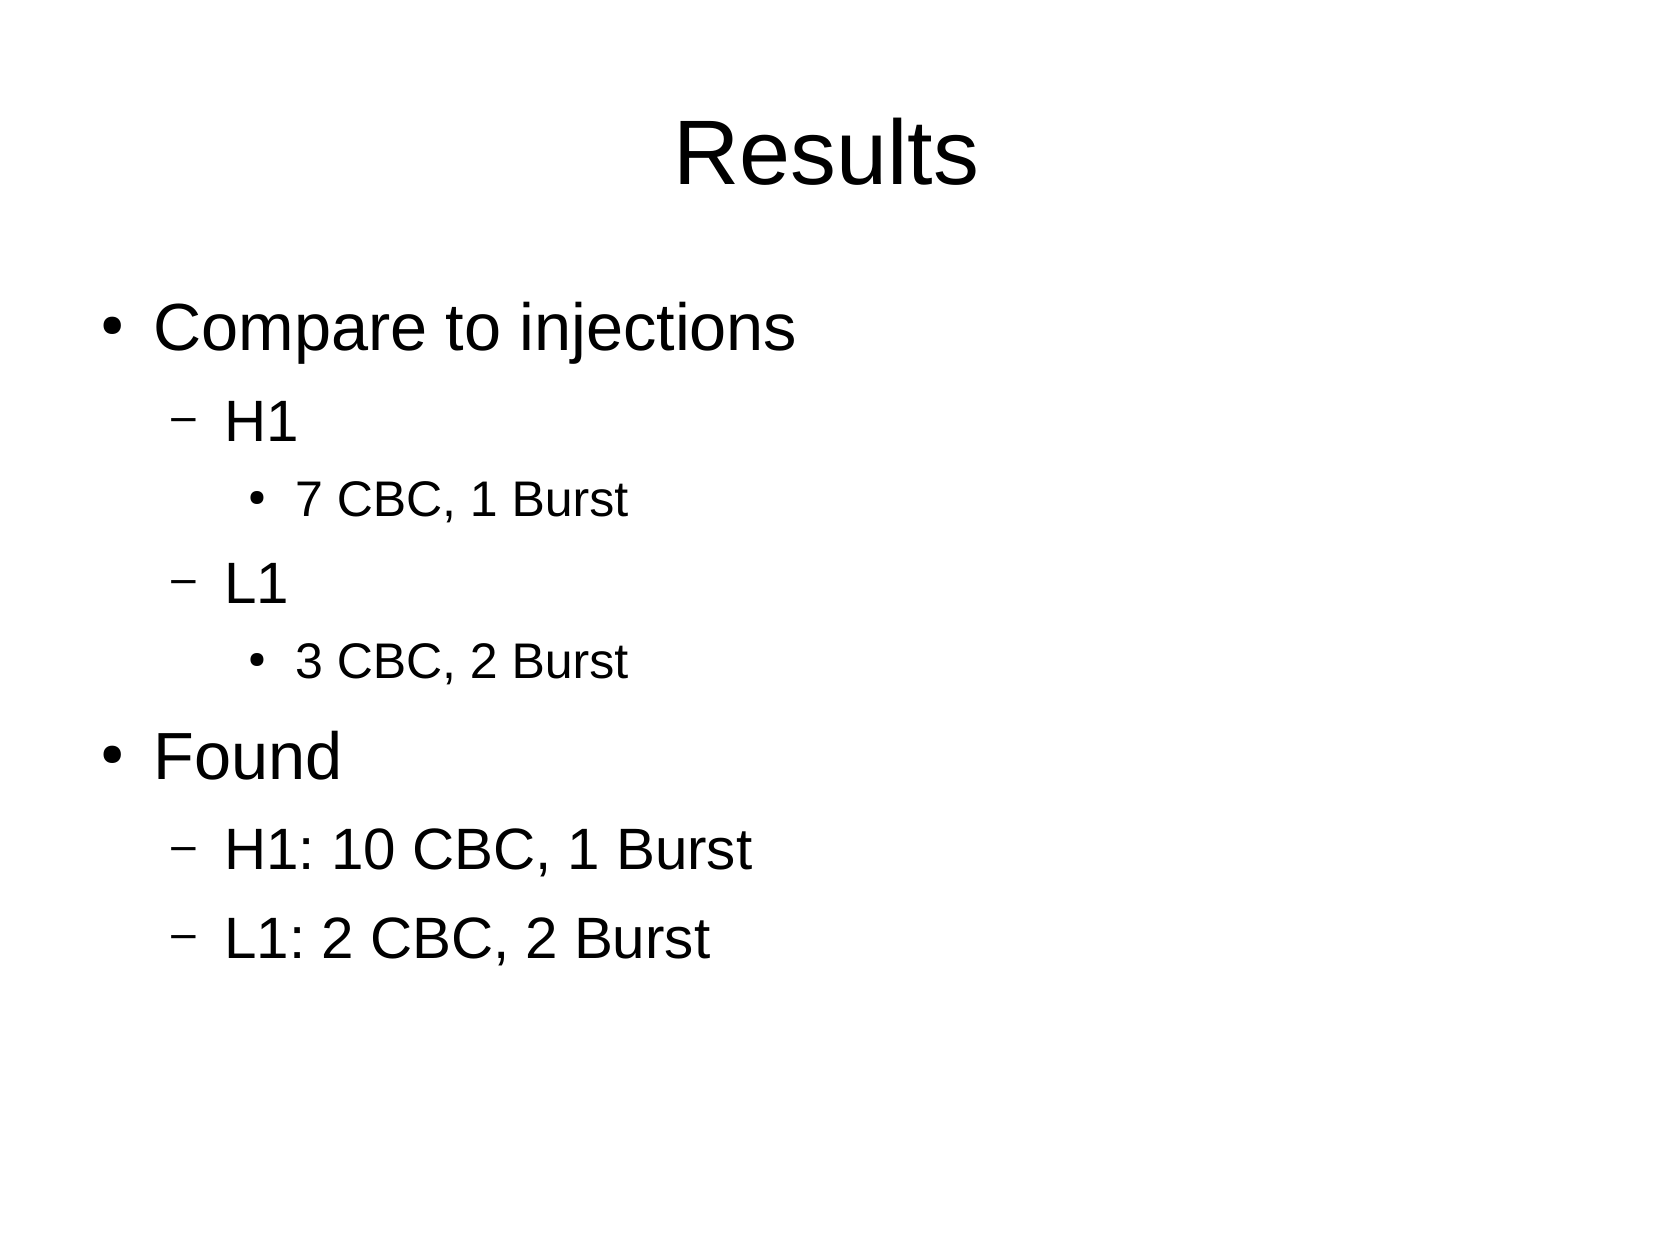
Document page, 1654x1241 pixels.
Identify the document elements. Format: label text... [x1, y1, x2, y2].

title Results [82, 49, 1571, 257]
list Compare to injections H1 7 CBC, 1 Burst L1 3 CBC, 2 Burst Found H1: 10 CBC, 1 Burst L1: 2 CBC, 2 Burst [82, 290, 1571, 1010]
